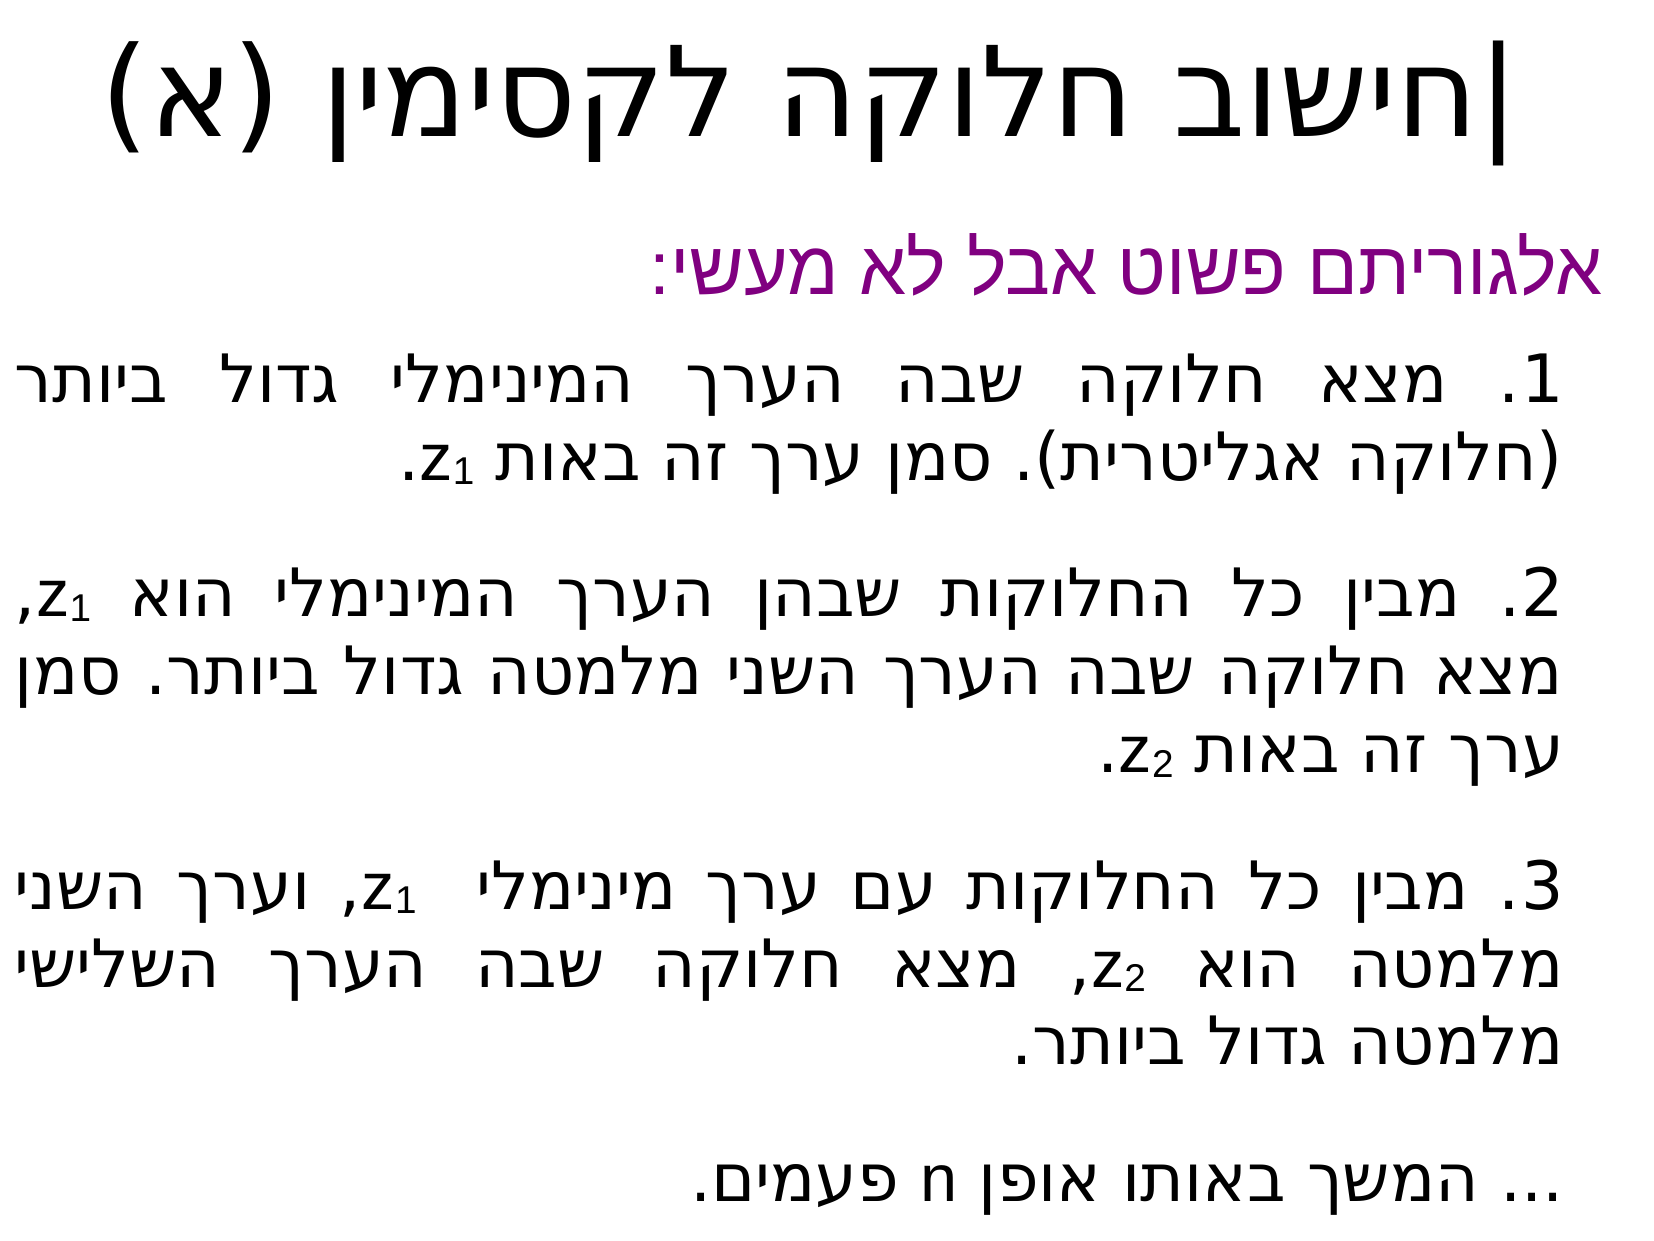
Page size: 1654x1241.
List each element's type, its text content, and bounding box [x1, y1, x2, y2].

text_box אלגוריתם פשוט אבל לא מעשי: 1. מצא חלוקה שבה הערך המינימלי גדול ביותר (חלוקה אגליטרית). סמן ערך זה באות z1. 2. מבין כל החלוקות שבהן הערך המינימלי הוא z1, מצא חלוקה שבה הערך השני מלמטה גדול ביותר. סמן ערך זה באות z2. 3. מבין כל החלוקות עם ערך מינימלי z1, וערך השני מלמטה הוא z2, מצא חלוקה שבה הערך השלישי מלמטה גדול ביותר. ... המשך באותו אופן n פעמים. לא מעשי – כי “הערך השני מלמטה” לא ניתן לייצוג ע”י אילוצים פשוטים כמו “הערך הקטן ביותר”. [0, 219, 1654, 1241]
title |חישוב חלוקה לקסימין (א) [0, 7, 1654, 166]
